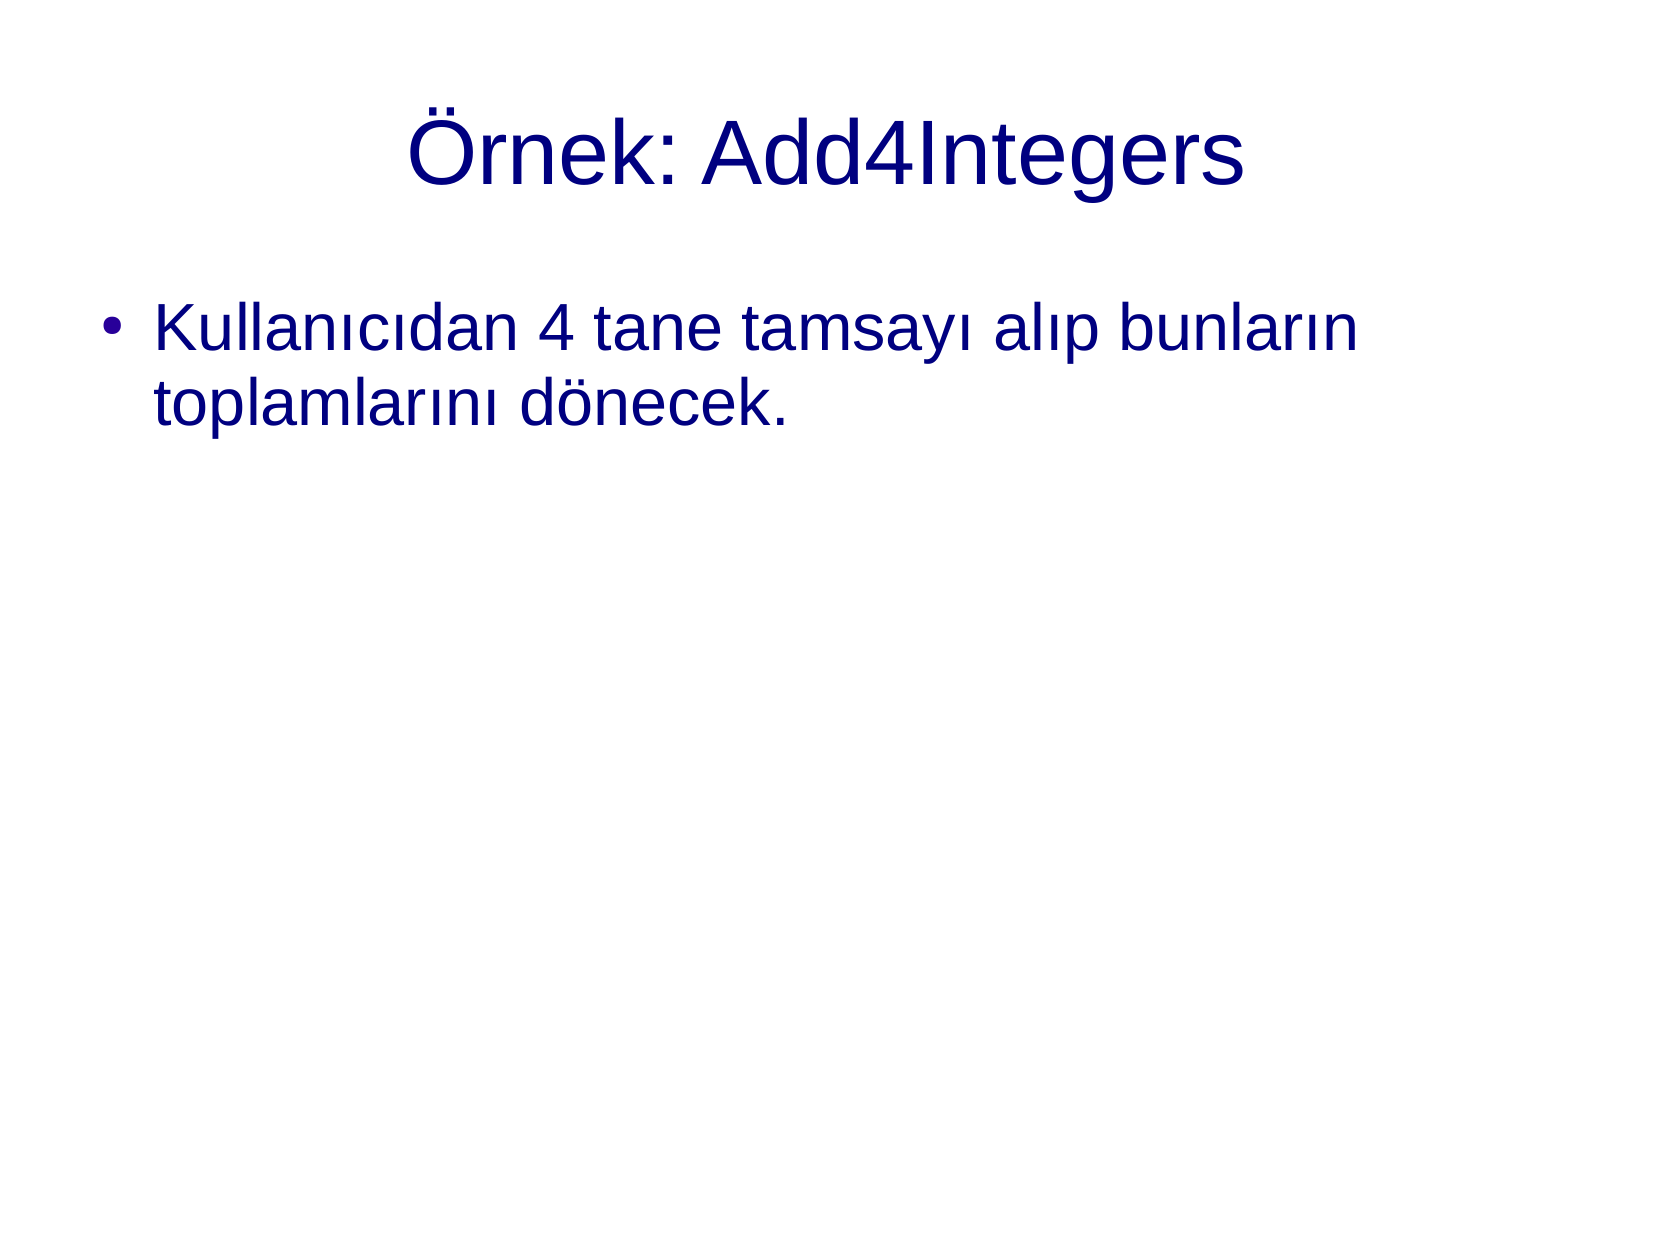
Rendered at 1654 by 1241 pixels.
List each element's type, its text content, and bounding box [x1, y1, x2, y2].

title Örnek: Add4Integers [82, 49, 1571, 257]
list Kullanıcıdan 4 tane tamsayı alıp bunların toplamlarını dönecek. [82, 290, 1571, 1109]
